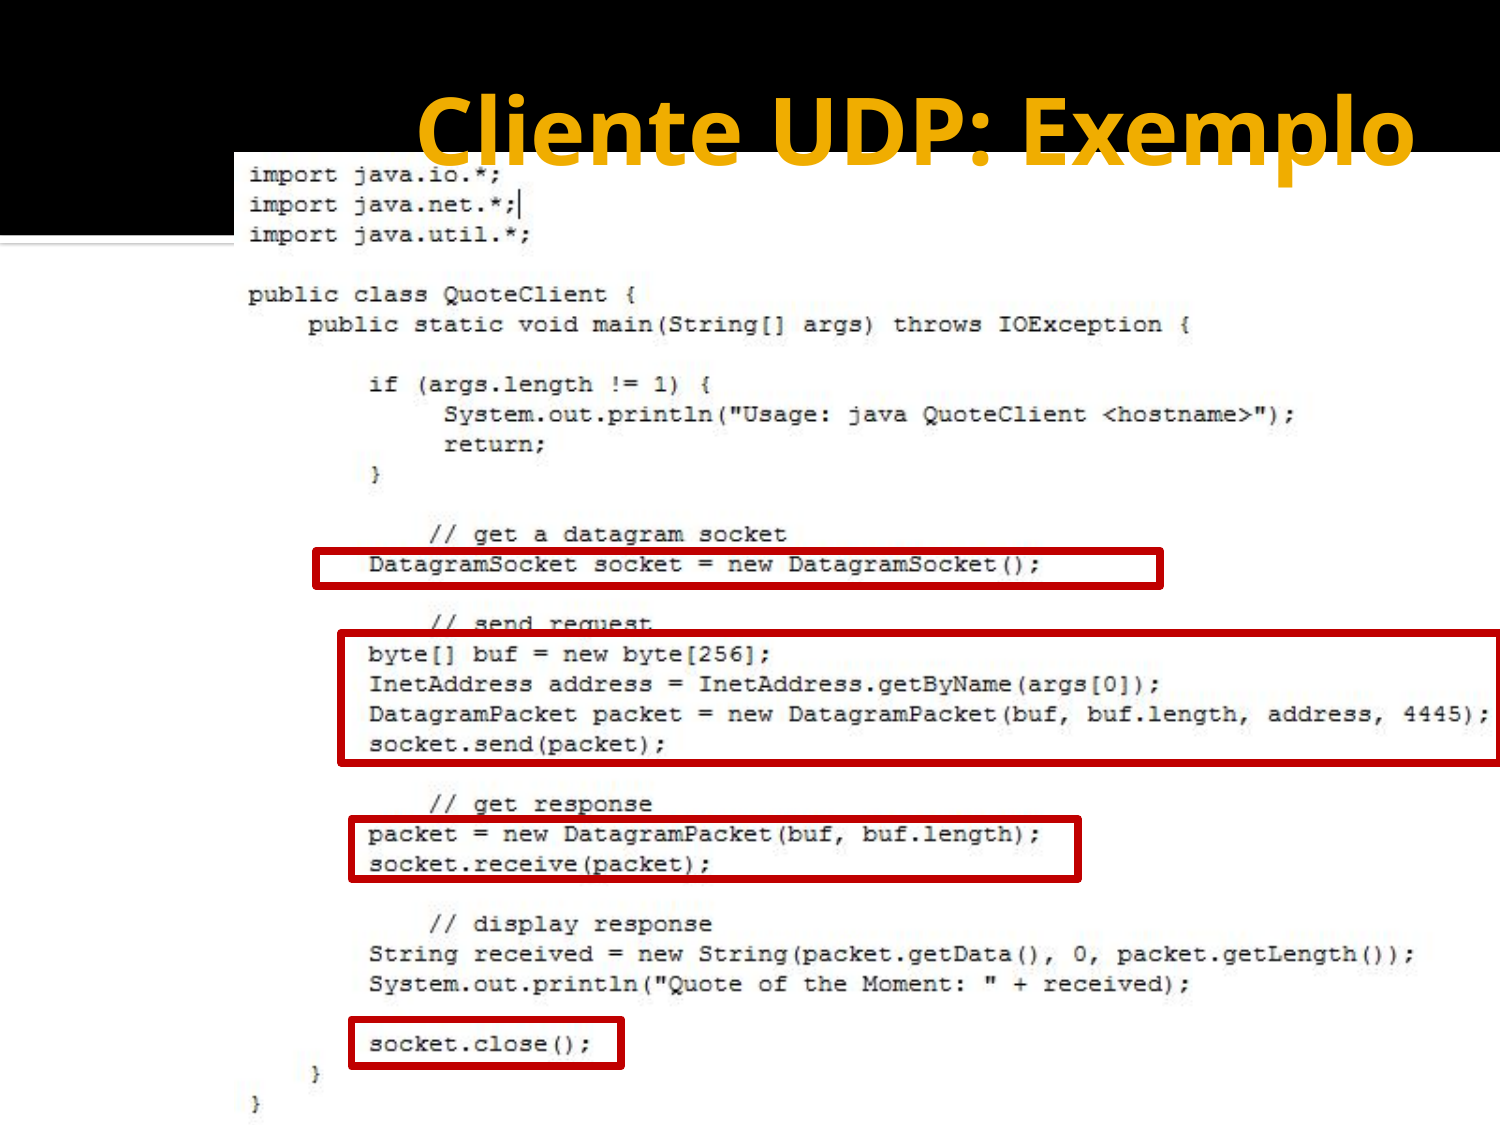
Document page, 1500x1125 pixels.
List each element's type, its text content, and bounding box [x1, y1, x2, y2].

picture [234, 152, 1500, 1125]
picture [345, 637, 1496, 759]
title Cliente UDP: Exemplo [75, 25, 1425, 231]
